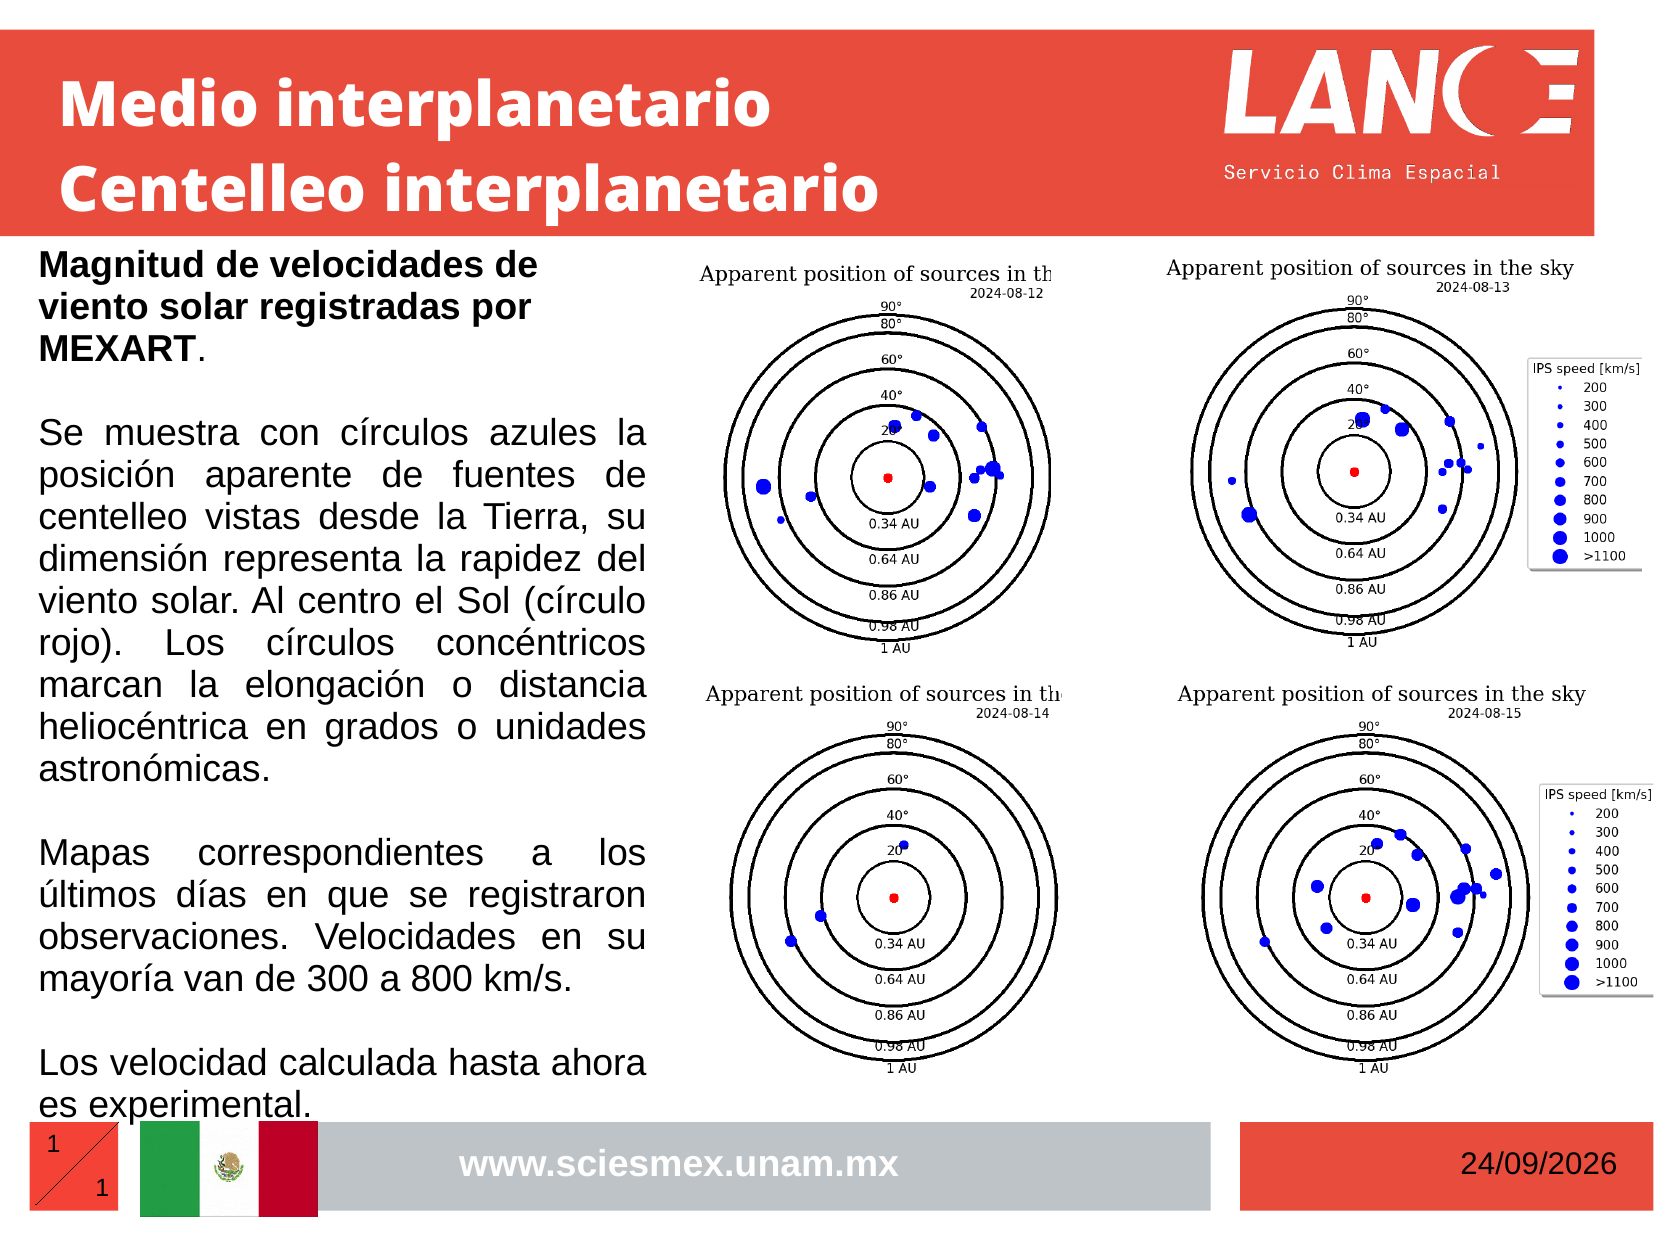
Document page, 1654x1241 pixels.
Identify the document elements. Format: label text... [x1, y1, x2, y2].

text_box Magnitud de velocidades de viento solar registradas por MEXART. Se muestra con círculos azules la posición aparente de fuentes de centelleo vistas desde la Tierra, su dimensión representa la rapidez del viento solar. Al centro el Sol (círculo rojo). Los círculos concéntricos marcan la elongación o distancia heliocéntrica en grados o unidades astronómicas. Mapas correspondientes a los últimos días en que se registraron observaciones. Velocidades en su mayoría van de 300 a 800 km/s. Los velocidad calculada hasta ahora es experimental. [23, 236, 662, 1133]
picture [140, 1121, 318, 1217]
text_box 1 [35, 1151, 125, 1209]
text_box <número> [31, 1133, 140, 1170]
picture [1216, 41, 1583, 189]
text_box www.sciesmex.unam.mx [318, 1122, 1205, 1205]
title Medio interplanetario Centelleo interplanetario [59, 59, 1312, 207]
picture [662, 247, 1654, 1117]
text_box 15/08/2024 [1424, 1122, 1654, 1205]
